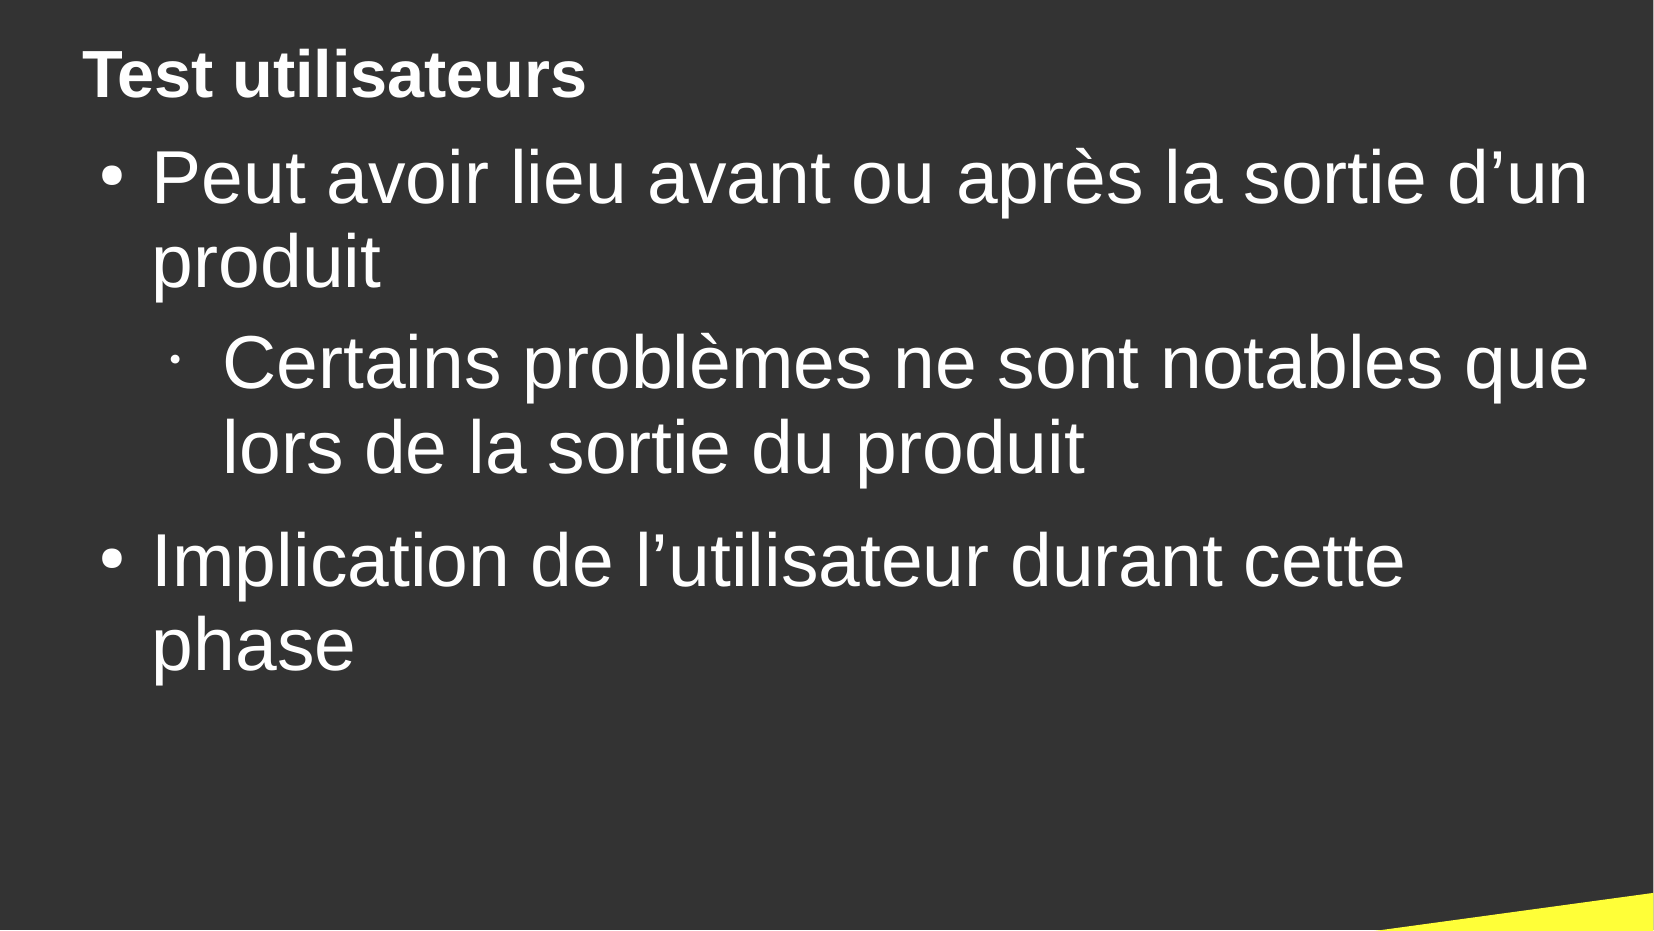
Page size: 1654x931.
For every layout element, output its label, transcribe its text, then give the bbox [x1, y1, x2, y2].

title Test utilisateurs [82, 37, 1571, 114]
text_box [1374, 892, 1654, 931]
list Peut avoir lieu avant ou après la sortie d’un produit Certains problèmes ne sont notables que lors de la sortie du produit Implication de l’utilisateur durant cette phase [80, 135, 1620, 804]
